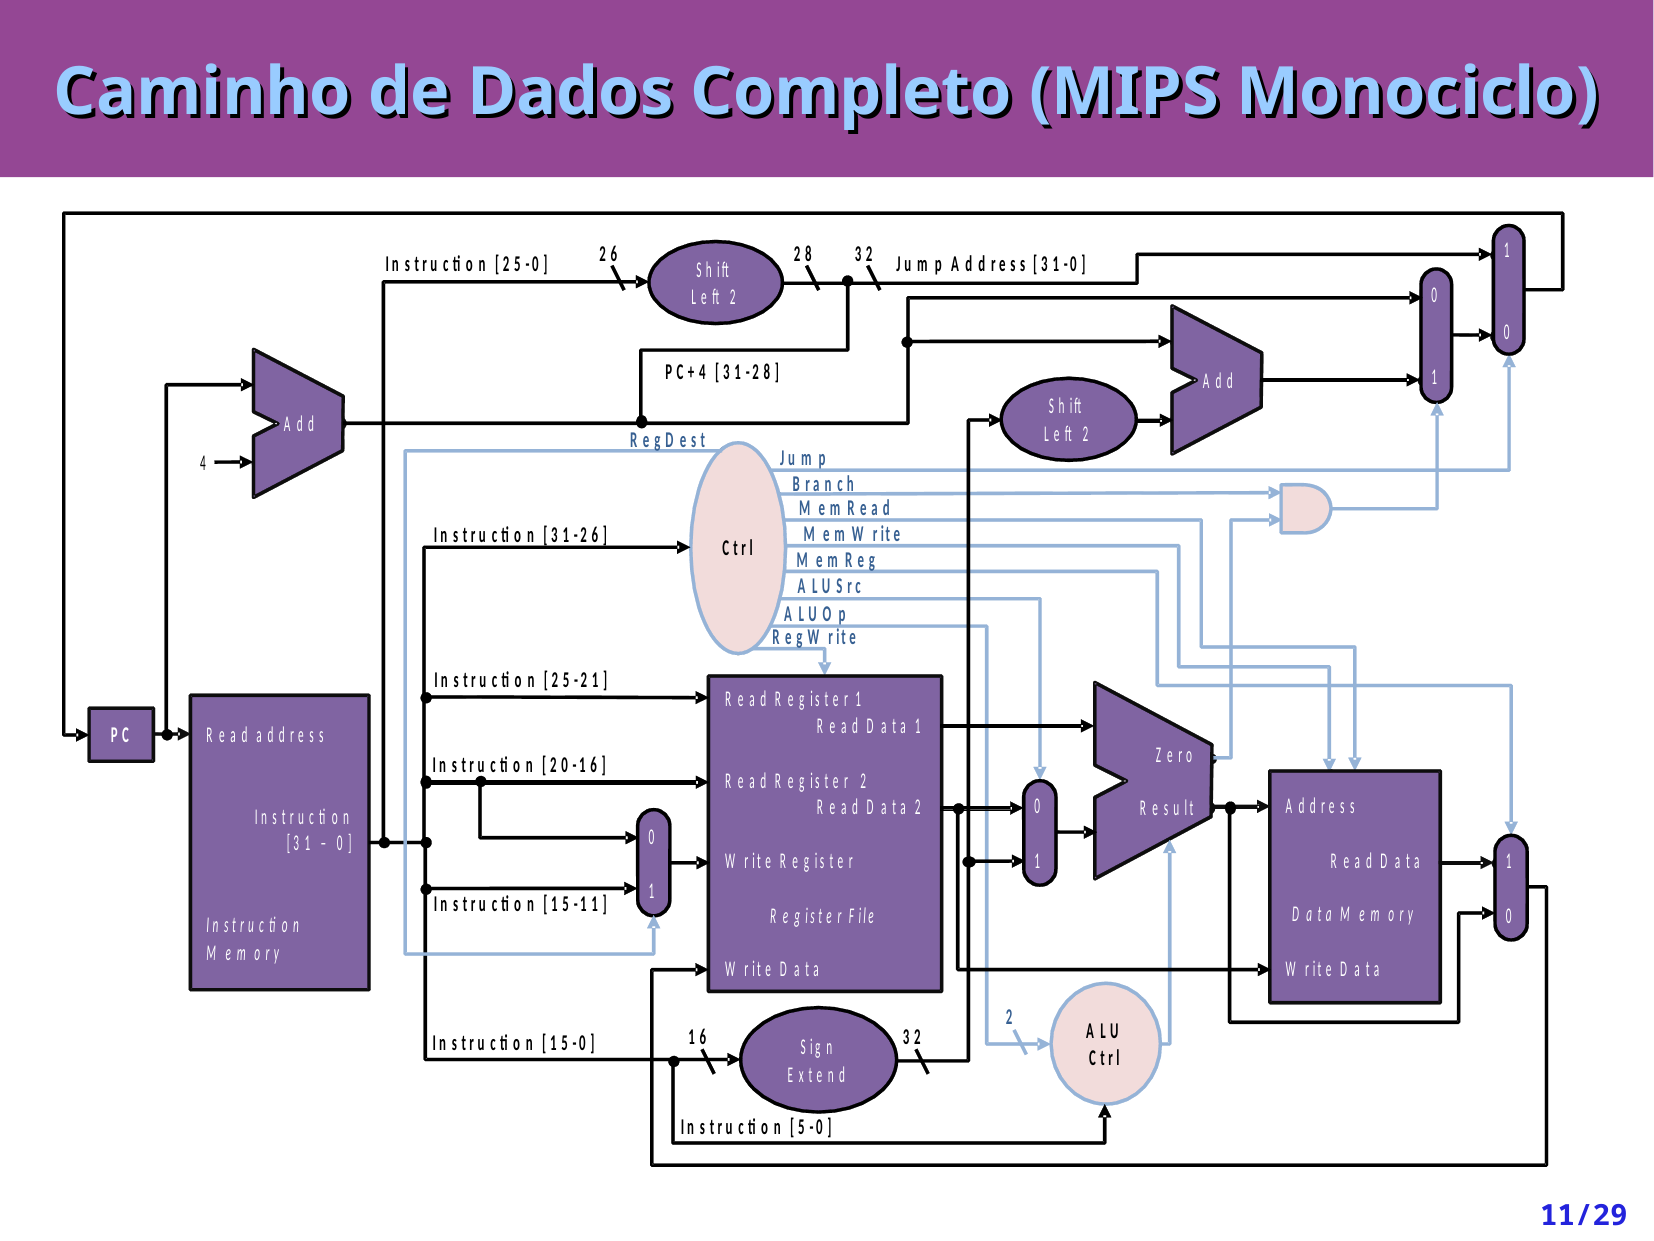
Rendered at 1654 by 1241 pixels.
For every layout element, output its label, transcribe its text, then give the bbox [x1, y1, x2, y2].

picture [60, 210, 1565, 1168]
title Caminho de Dados Completo (MIPS Monociclo) [0, 0, 1654, 178]
